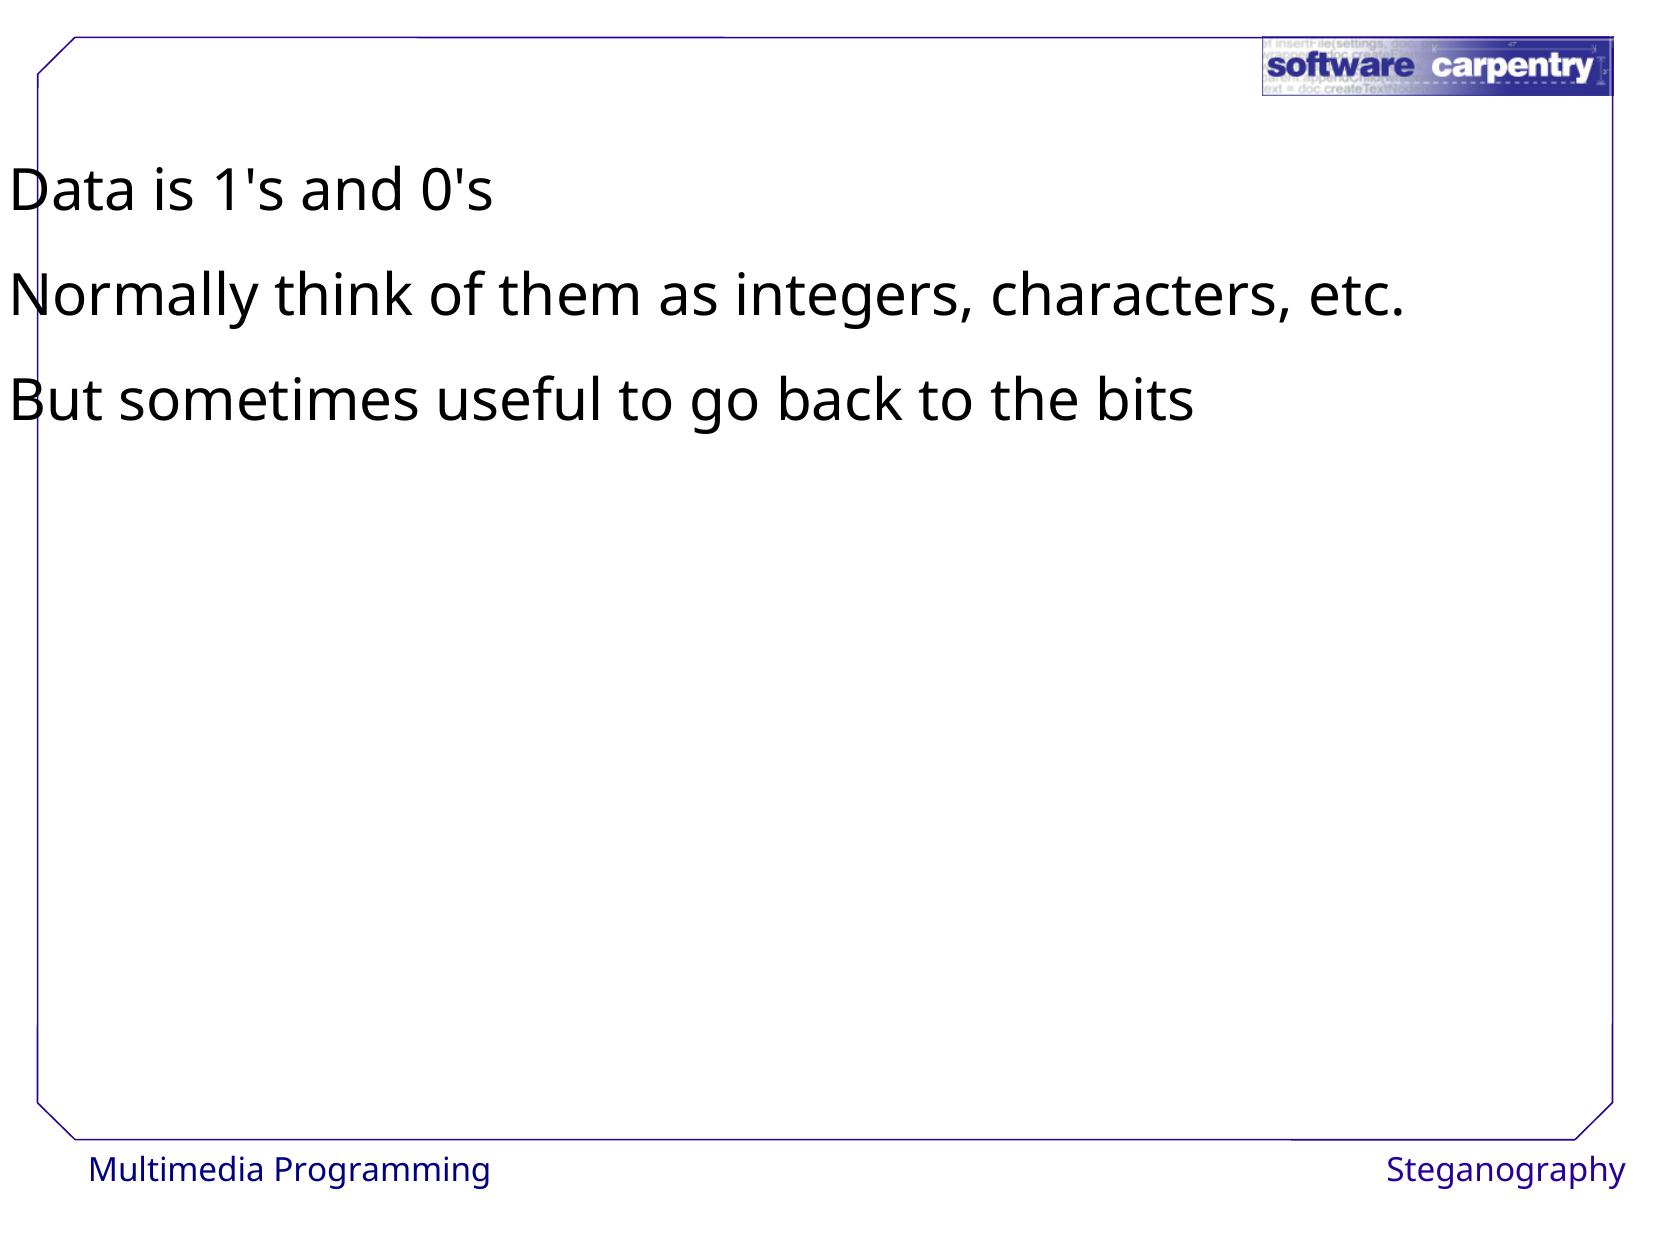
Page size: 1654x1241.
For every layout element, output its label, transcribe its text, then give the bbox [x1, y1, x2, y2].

text_box Data is 1's and 0's Normally think of them as integers, characters, etc. But sometimes useful to go back to the bits [0, 109, 1571, 440]
picture [1262, 36, 1614, 96]
